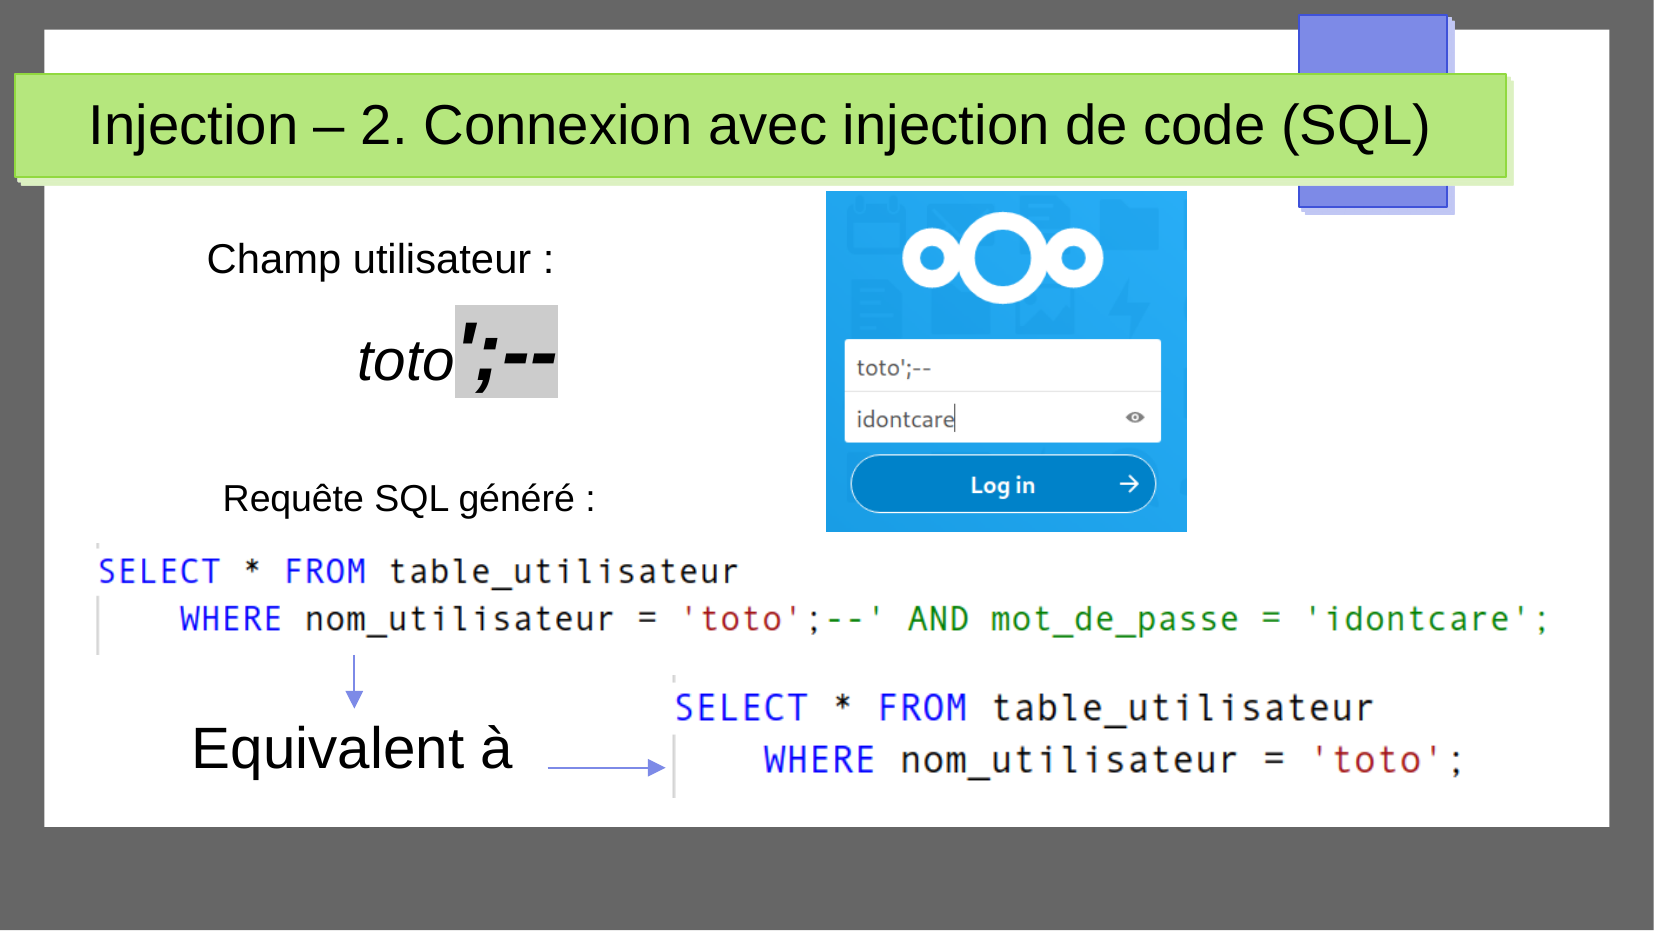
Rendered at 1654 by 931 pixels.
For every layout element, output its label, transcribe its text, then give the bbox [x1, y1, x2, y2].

picture [665, 675, 1477, 798]
text_box Equivalent à [177, 708, 532, 809]
title Injection – 2. Connexion avec injection de code (SQL) [88, 73, 1506, 178]
picture [826, 191, 1187, 532]
list Champ utilisateur : toto';-- [135, 236, 709, 518]
picture [88, 543, 1565, 655]
text_box Requête SQL généré : [207, 469, 611, 527]
